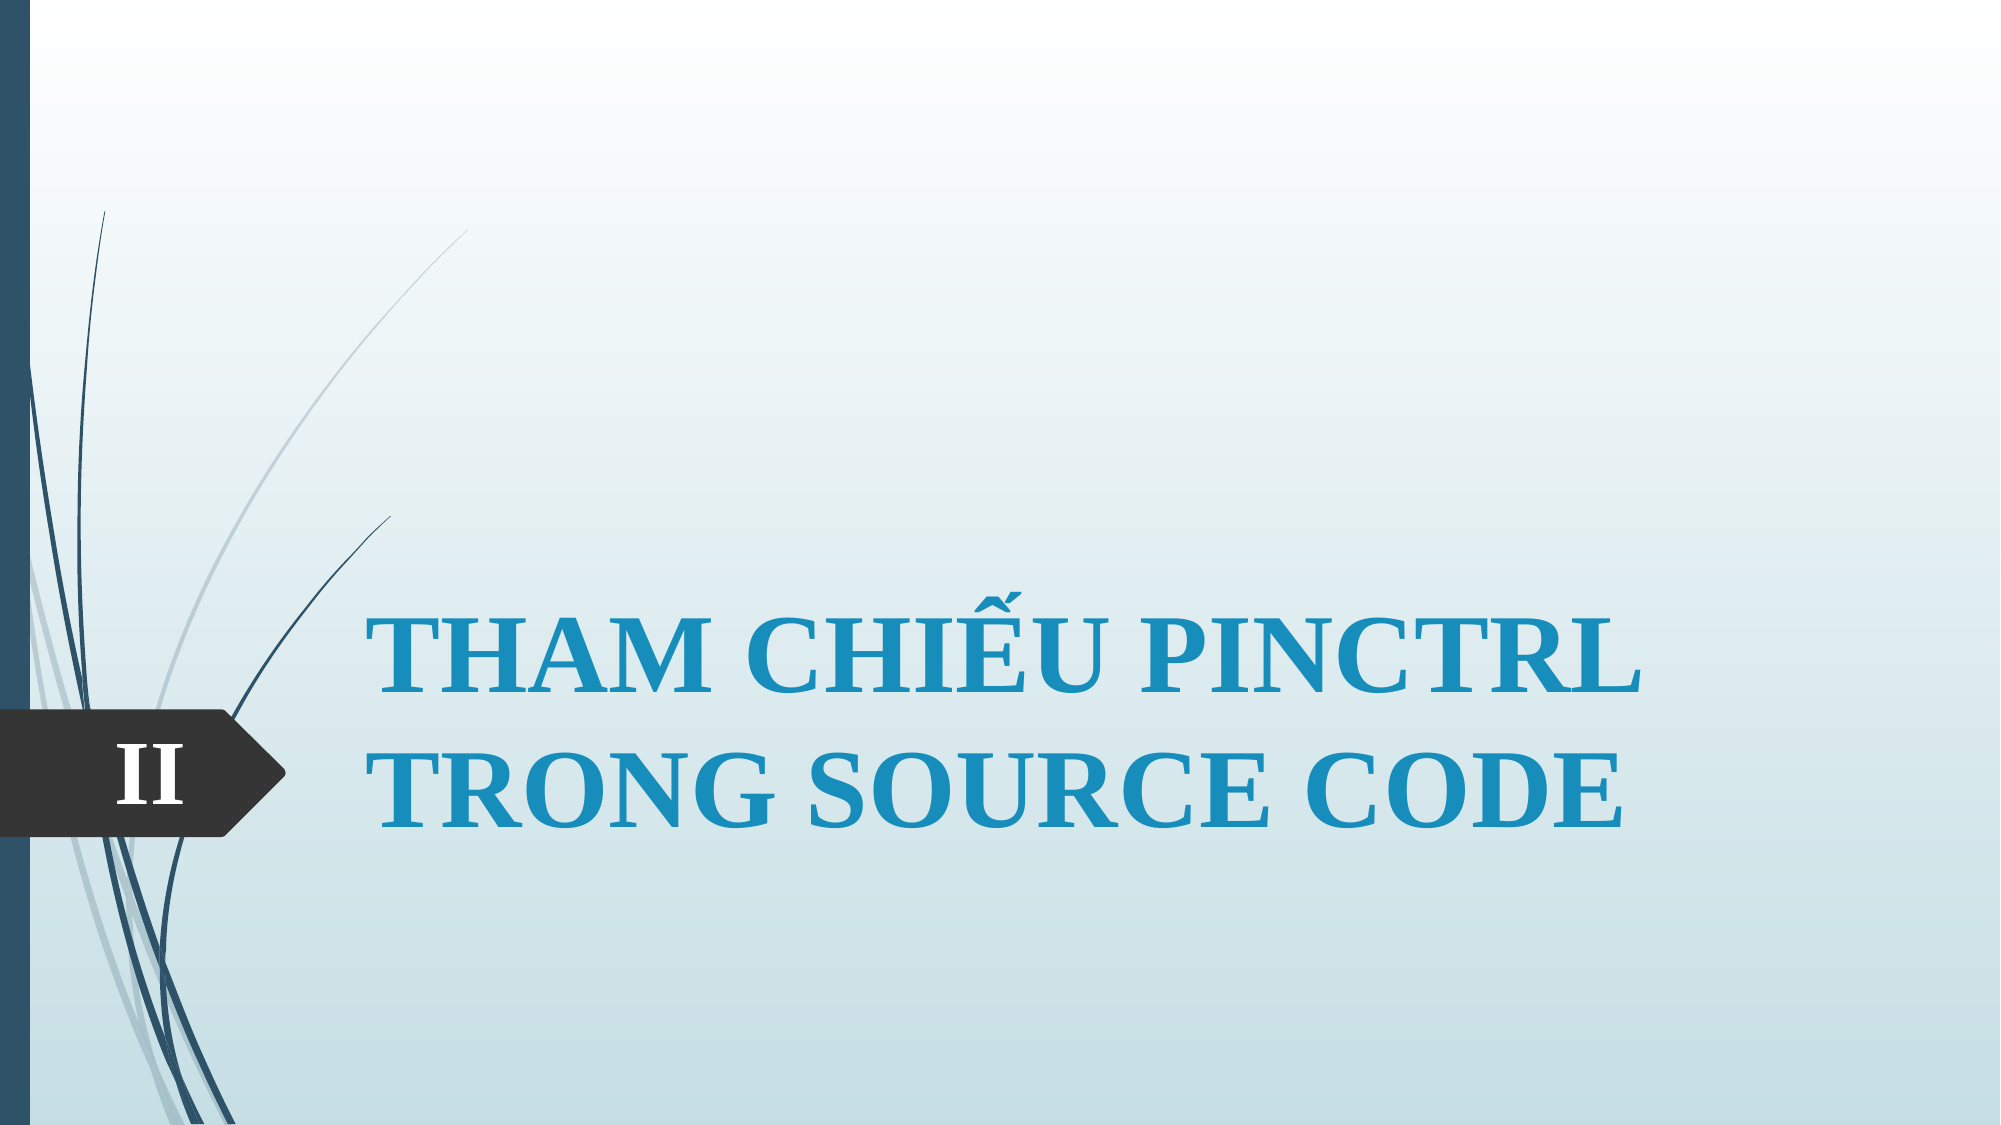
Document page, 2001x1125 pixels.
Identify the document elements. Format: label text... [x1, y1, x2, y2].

title THAM CHIẾU PINCTRL TRONG SOURCE CODE [350, 486, 1813, 858]
text_box II [100, 705, 202, 830]
